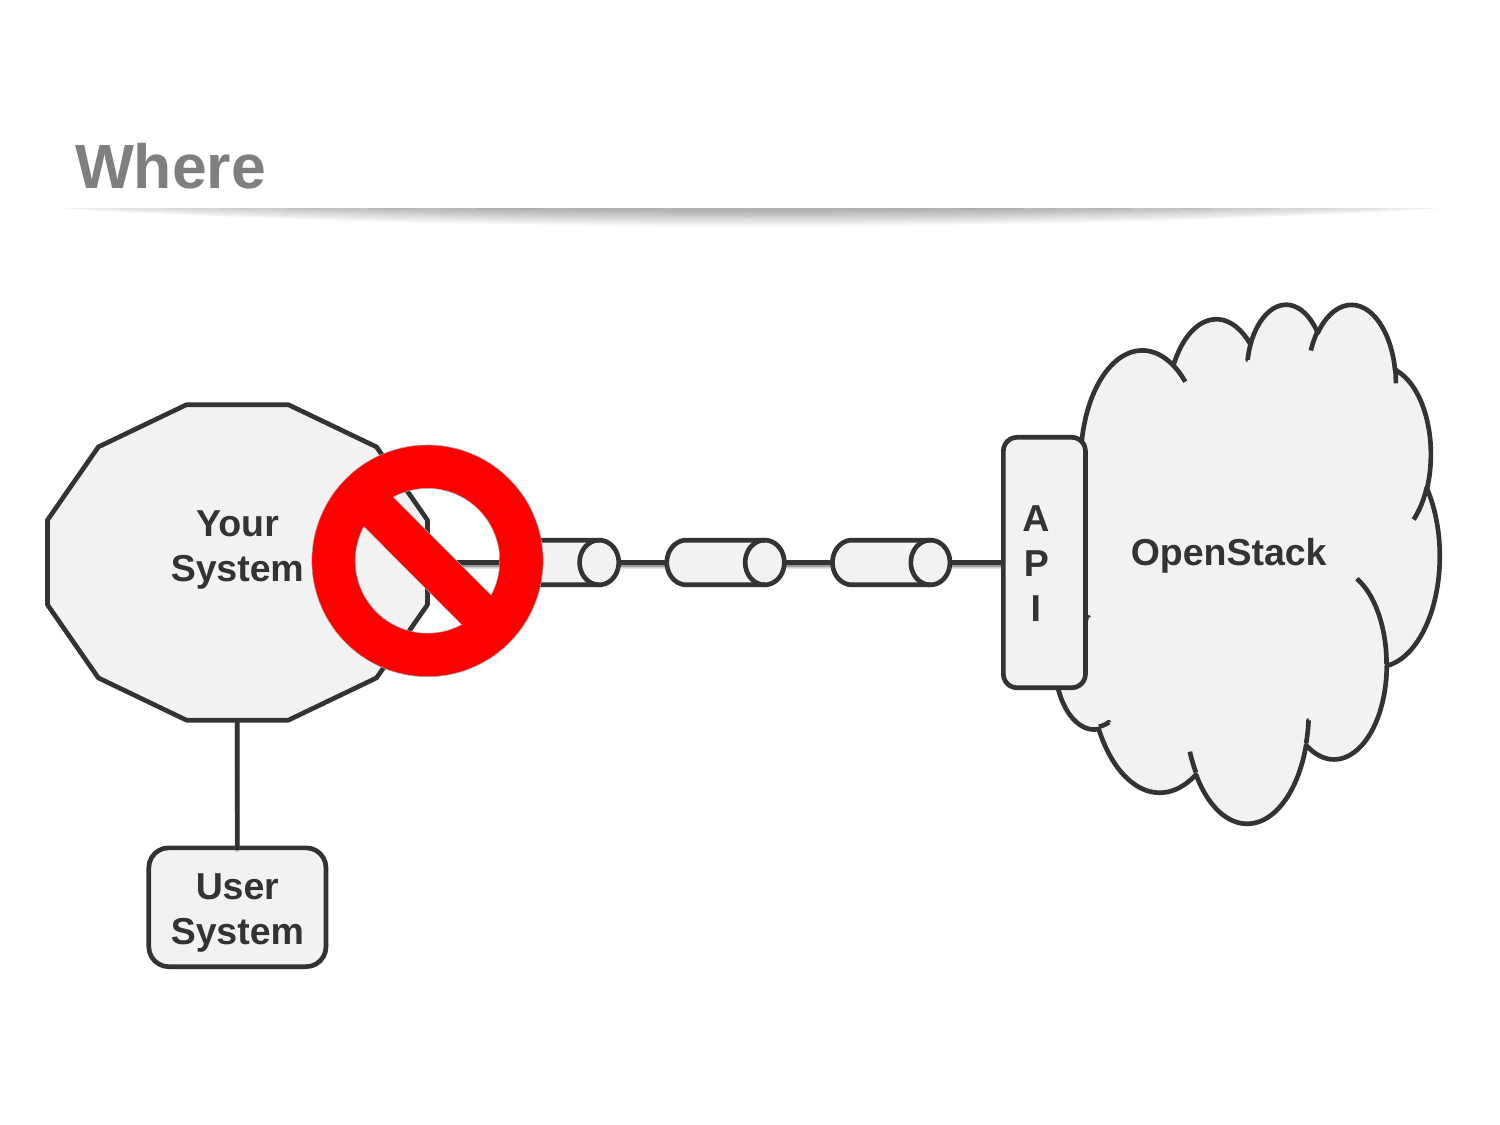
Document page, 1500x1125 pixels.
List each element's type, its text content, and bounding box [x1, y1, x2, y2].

text_box [666, 540, 785, 585]
title Where [75, 71, 1426, 203]
text_box Your System [395, 492, 428, 530]
text_box AP I [1003, 437, 1086, 688]
text_box User System [148, 847, 326, 967]
text_box OpenStack [1057, 304, 1440, 824]
text_box Your System [356, 528, 428, 630]
text_box Your System [47, 404, 383, 721]
text_box [832, 540, 950, 585]
text_box [311, 444, 619, 677]
